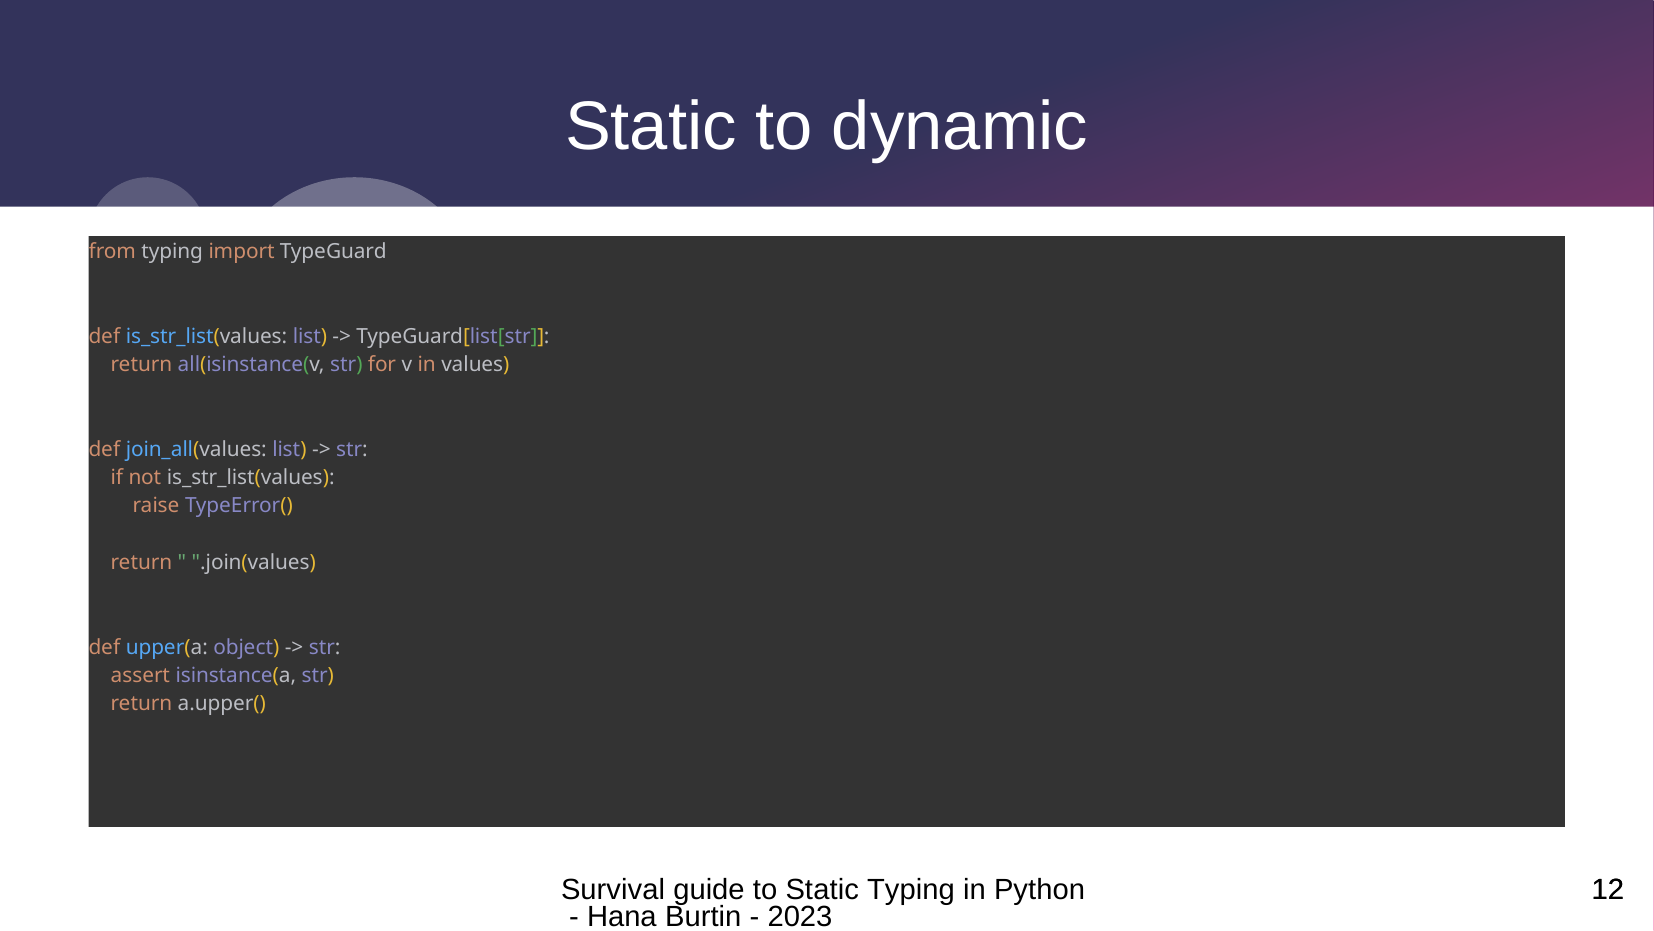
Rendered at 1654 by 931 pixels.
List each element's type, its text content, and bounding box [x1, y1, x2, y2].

text_box from typing import TypeGuard def is_str_list(values: list) -> TypeGuard[list[str]]: return all(isinstance(v, str) for v in values) def join_all(values: list) -> str: if not is_str_list(values): raise TypeError() return " ".join(values) def upper(a: object) -> str: assert isinstance(a, str) return a.upper() [88, 236, 1565, 827]
title Static to dynamic [88, 44, 1565, 207]
